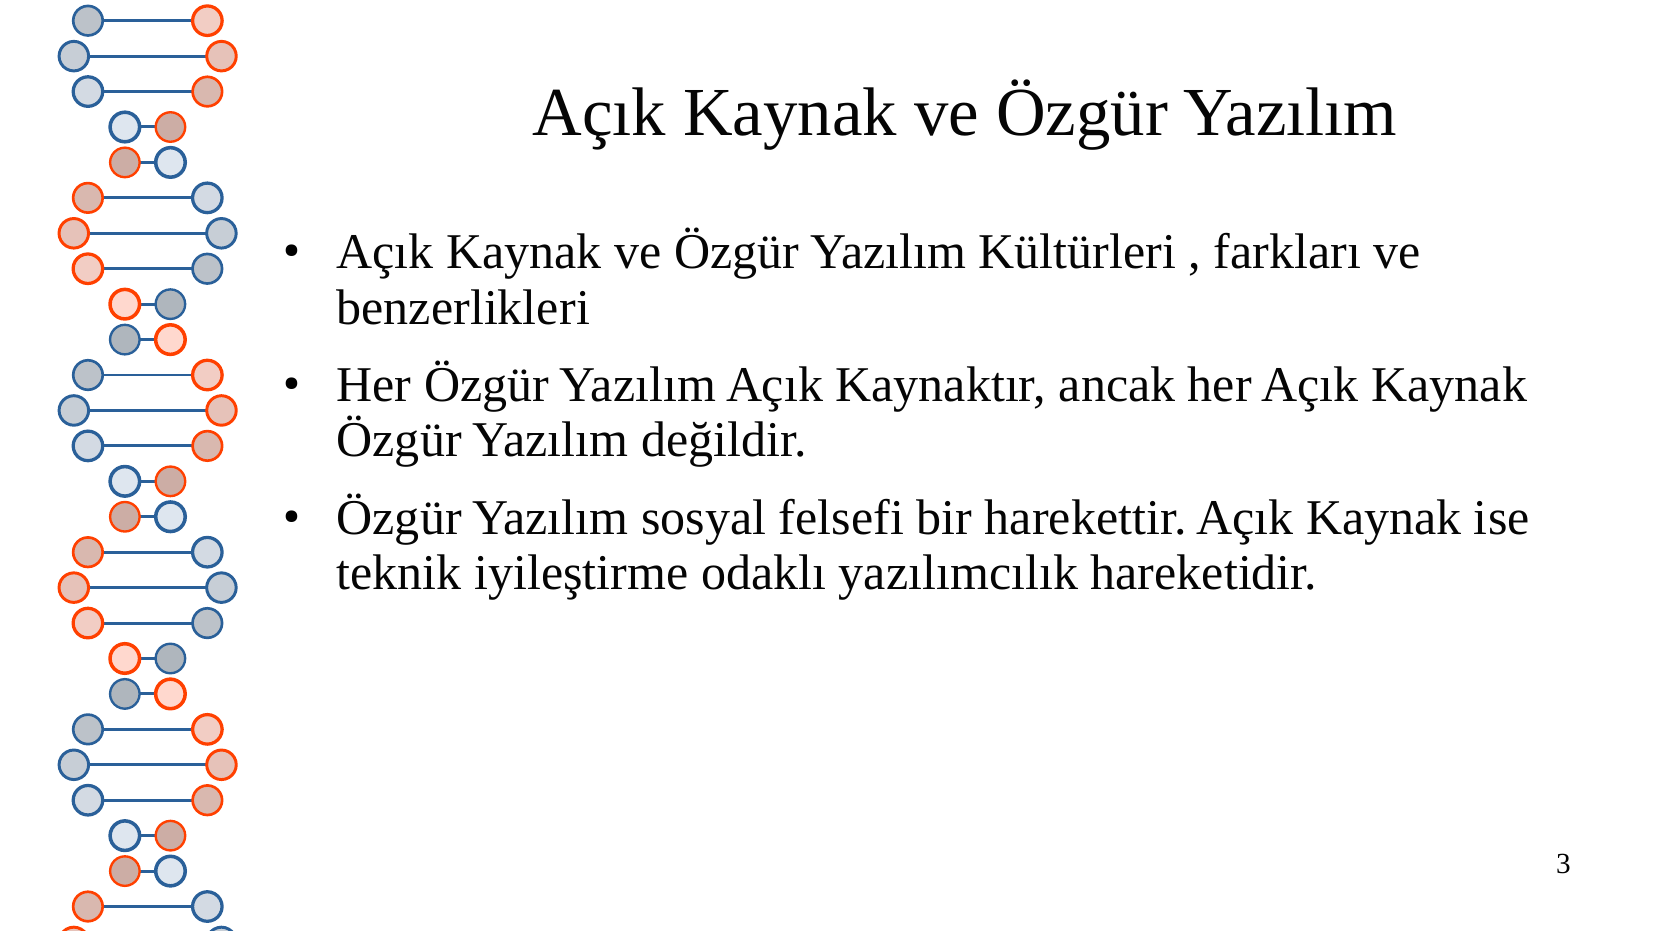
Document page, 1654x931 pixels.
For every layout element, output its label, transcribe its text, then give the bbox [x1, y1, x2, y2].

list Açık Kaynak ve Özgür Yazılım Kültürleri , farkları ve benzerlikleri Her Özgür Yazılım Açık Kaynaktır, ancak her Açık Kaynak Özgür Yazılım değildir. Özgür Yazılım sosyal felsefi bir harekettir. Açık Kaynak ise teknik iyileştirme odaklı yazılımcılık hareketidir. [265, 224, 1595, 764]
title Açık Kaynak ve Özgür Yazılım [265, 35, 1595, 189]
